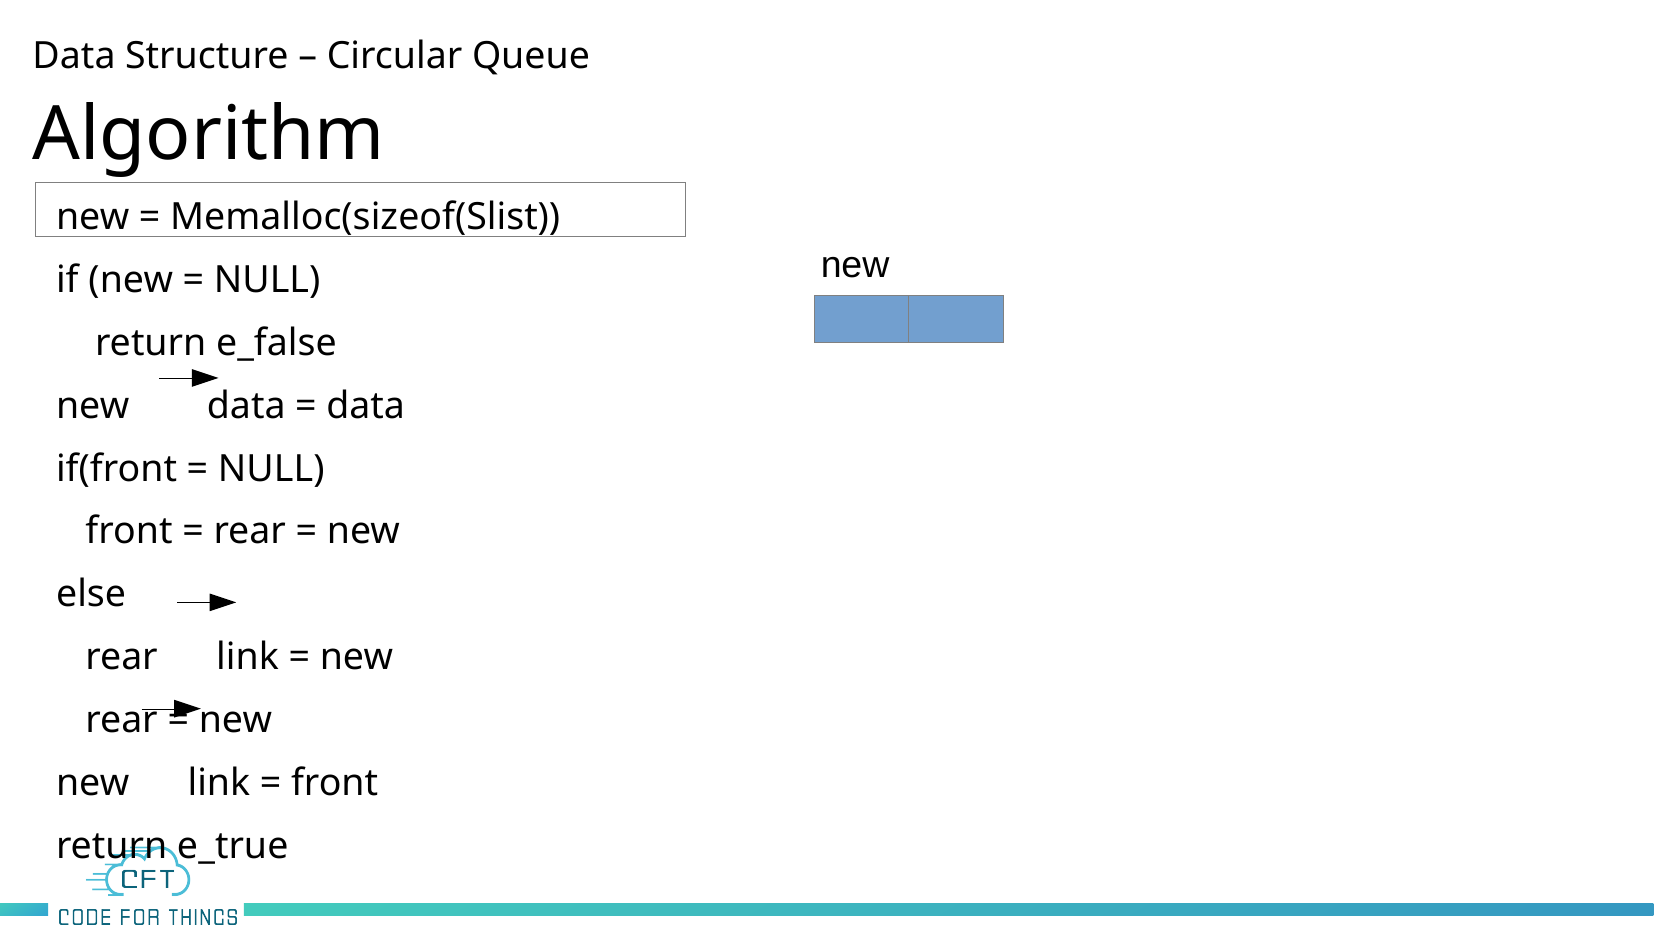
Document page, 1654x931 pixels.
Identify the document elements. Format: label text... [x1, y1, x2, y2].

text_box new = Memalloc(sizeof(Slist)) if (new = NULL) return e_false new data = data if(front = NULL) front = rear = new else rear link = new rear = new new link = front return e_true [0, 182, 709, 851]
text_box new [806, 236, 915, 294]
title Data Structure – Circular Queue Algorithm [32, 11, 1524, 199]
text_box [814, 295, 1004, 343]
picture [59, 851, 237, 925]
picture [111, 851, 121, 856]
